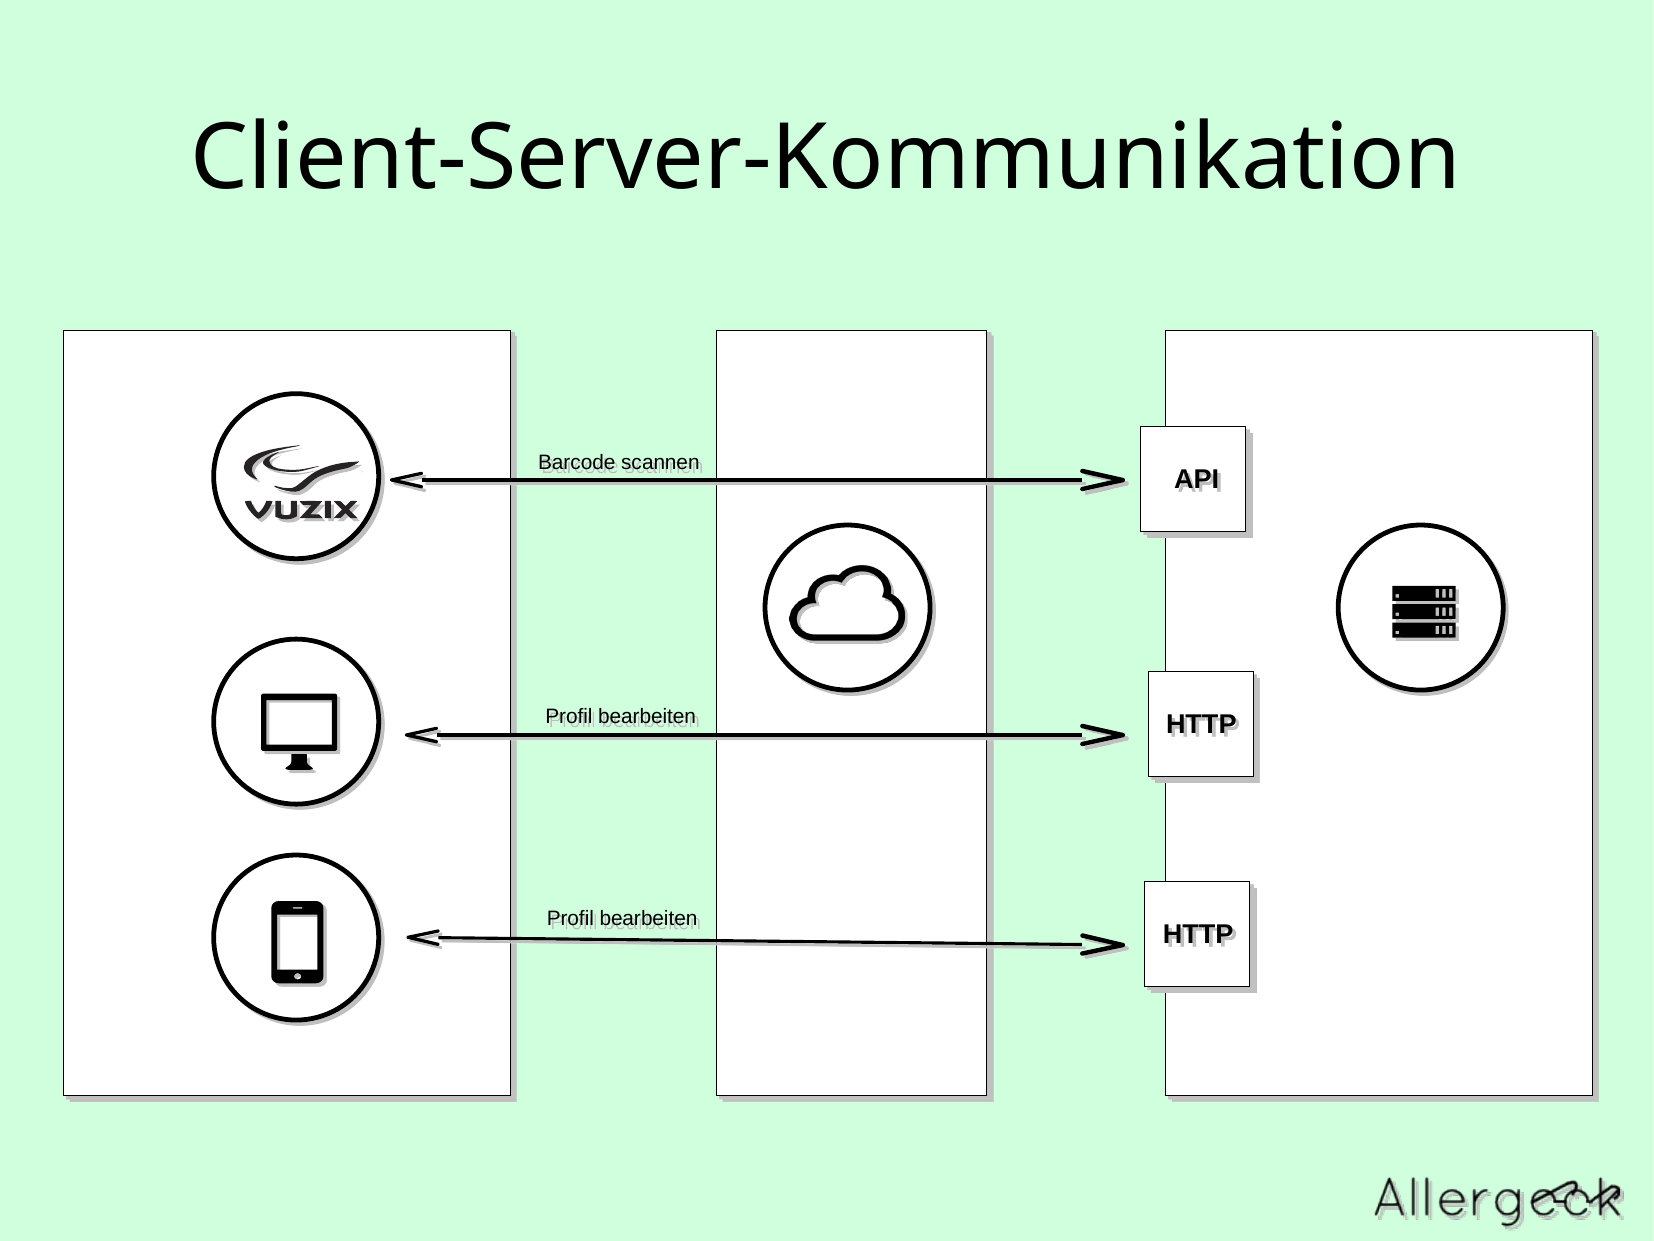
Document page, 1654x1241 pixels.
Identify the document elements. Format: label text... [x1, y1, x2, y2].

text_box [716, 330, 987, 478]
text_box [716, 741, 987, 941]
picture [0, 0, 1654, 1241]
text_box [63, 330, 511, 1096]
text_box Profil bearbeiten [532, 899, 713, 938]
text_box [716, 946, 987, 1096]
text_box Barcode scannen [523, 443, 715, 482]
text_box HTTP [1151, 701, 1272, 747]
title Client-Server-Kommunikation [82, 49, 1571, 257]
text_box [716, 486, 987, 733]
text_box Profil bearbeiten [530, 697, 712, 736]
text_box HTTP [1148, 911, 1269, 957]
text_box API [1159, 456, 1295, 502]
text_box [1140, 330, 1593, 1096]
